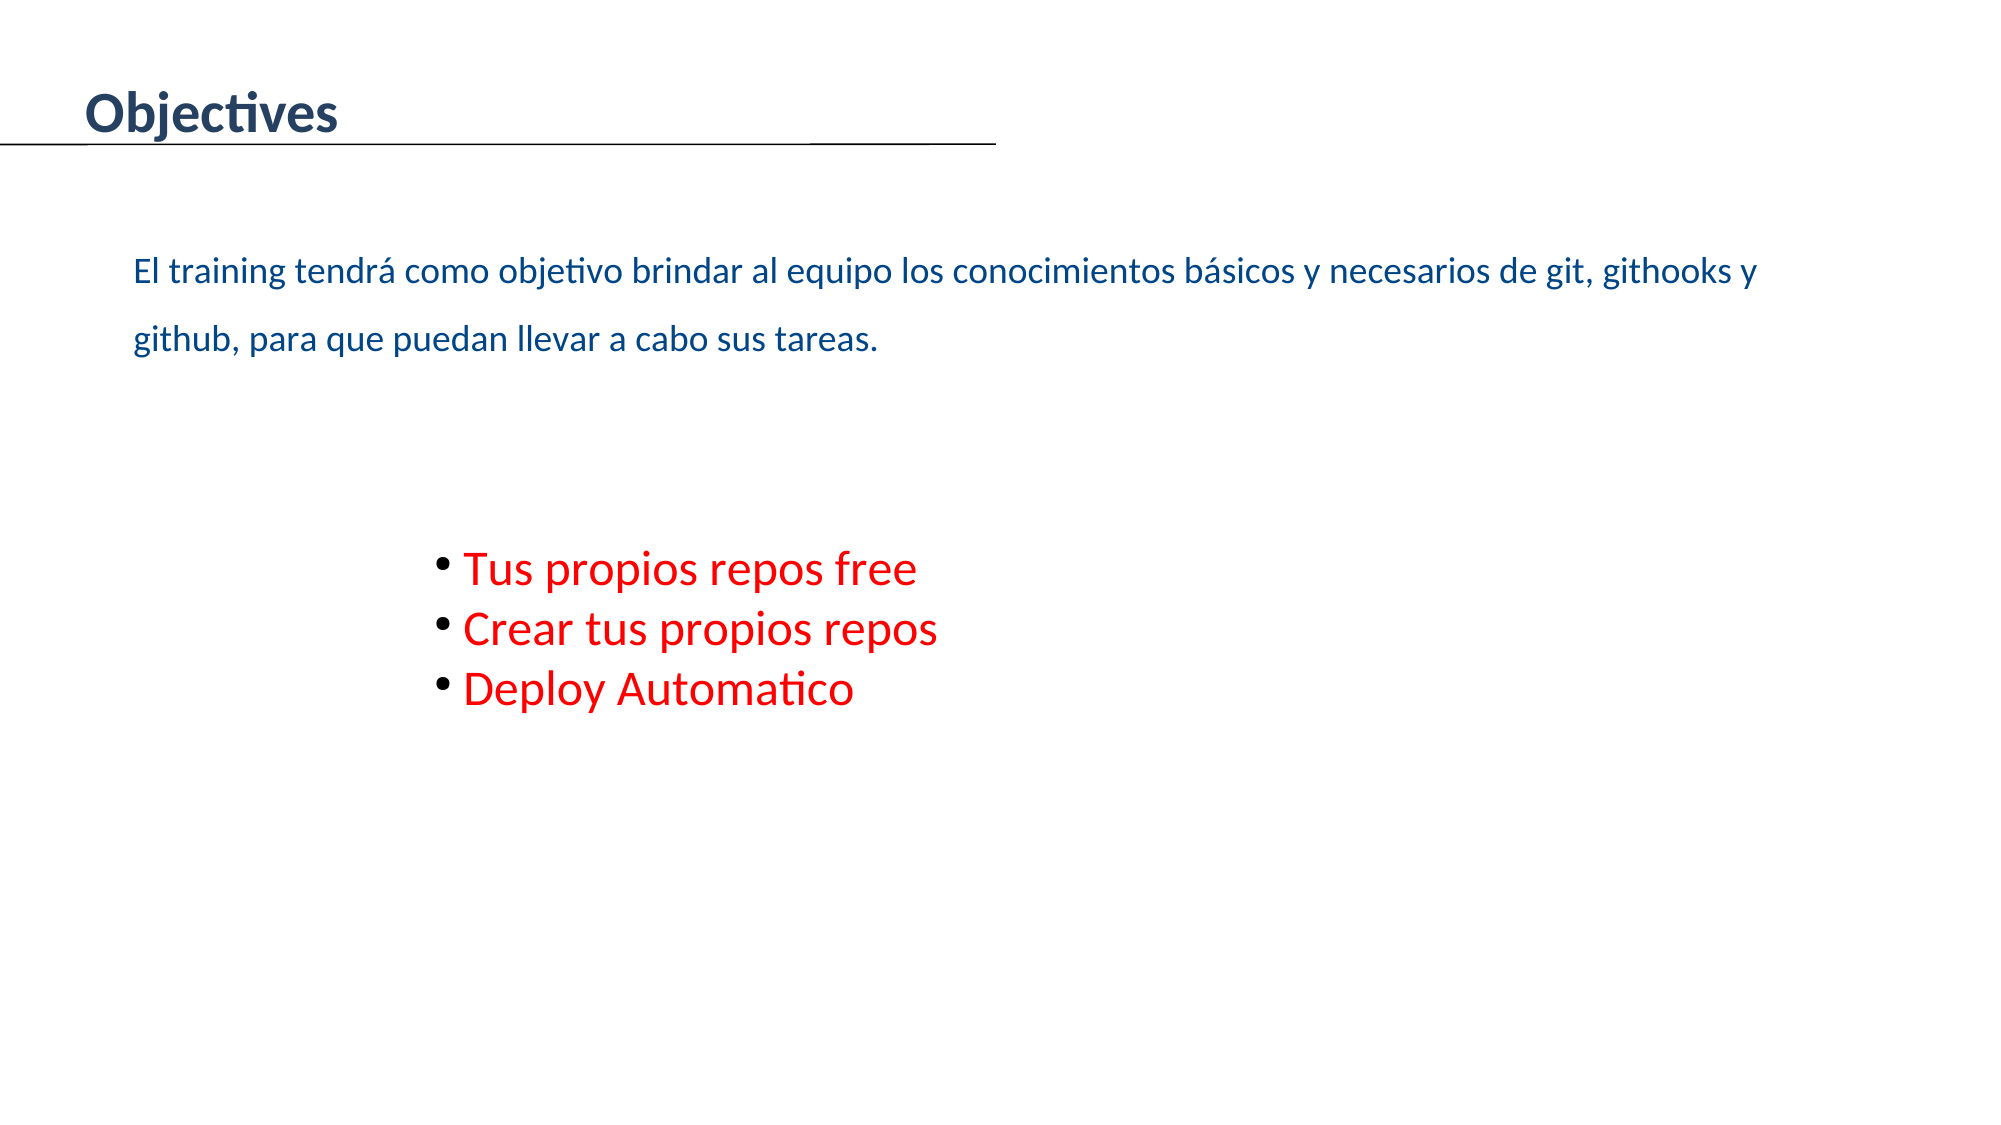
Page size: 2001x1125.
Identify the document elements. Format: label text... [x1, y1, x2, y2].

text_box El training tendrá como objetivo brindar al equipo los conocimientos básicos y necesarios de git, githooks y github, para que puedan llevar a cabo sus tareas. [118, 216, 1807, 368]
text_box Objectives [70, 65, 1077, 152]
text_box Tus propios repos free Crear tus propios repos Deploy Automatico [419, 527, 1534, 725]
